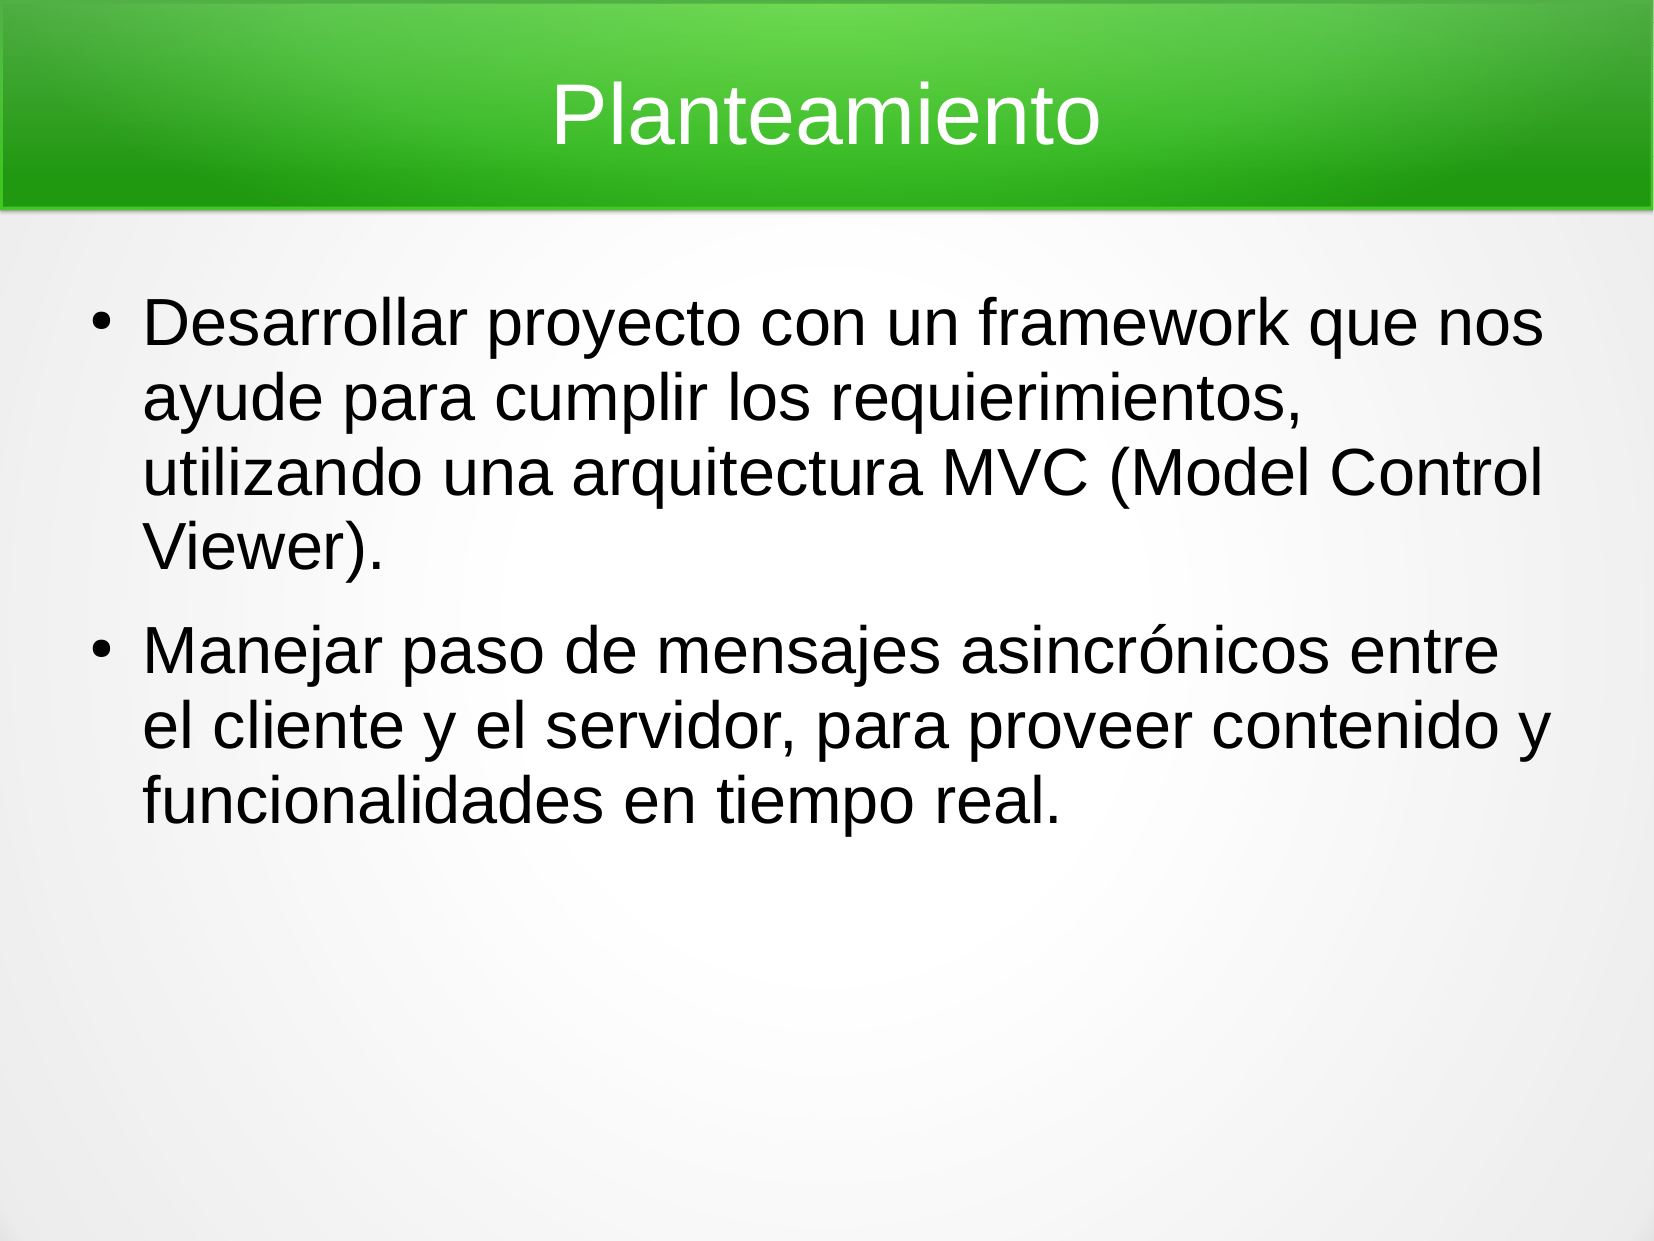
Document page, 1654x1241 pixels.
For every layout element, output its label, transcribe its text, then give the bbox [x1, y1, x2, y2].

list Desarrollar proyecto con un framework que nos ayude para cumplir los requierimientos, utilizando una arquitectura MVC (Model Control Viewer). Manejar paso de mensajes asincrónicos entre el cliente y el servidor, para proveer contenido y funcionalidades en tiempo real. [71, 285, 1561, 1005]
title Planteamiento [82, 49, 1571, 179]
